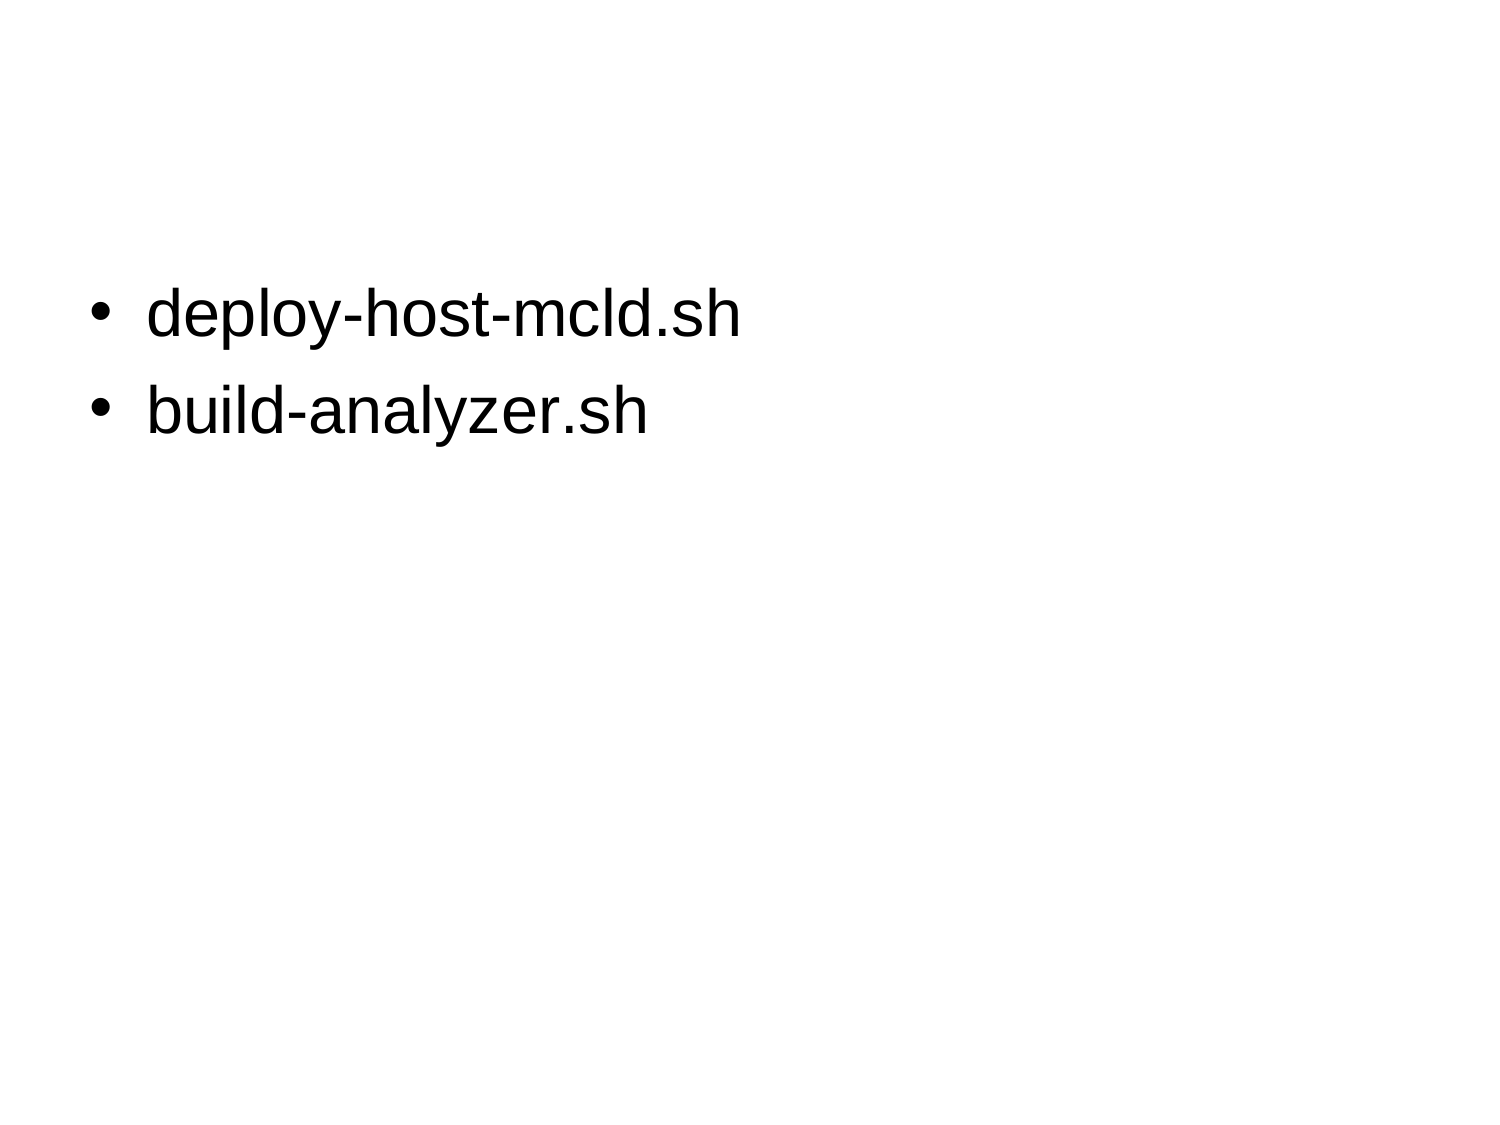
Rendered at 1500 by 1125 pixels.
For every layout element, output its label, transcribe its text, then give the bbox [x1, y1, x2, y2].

list deploy-host-mcld.sh build-analyzer.sh [75, 262, 1426, 1005]
